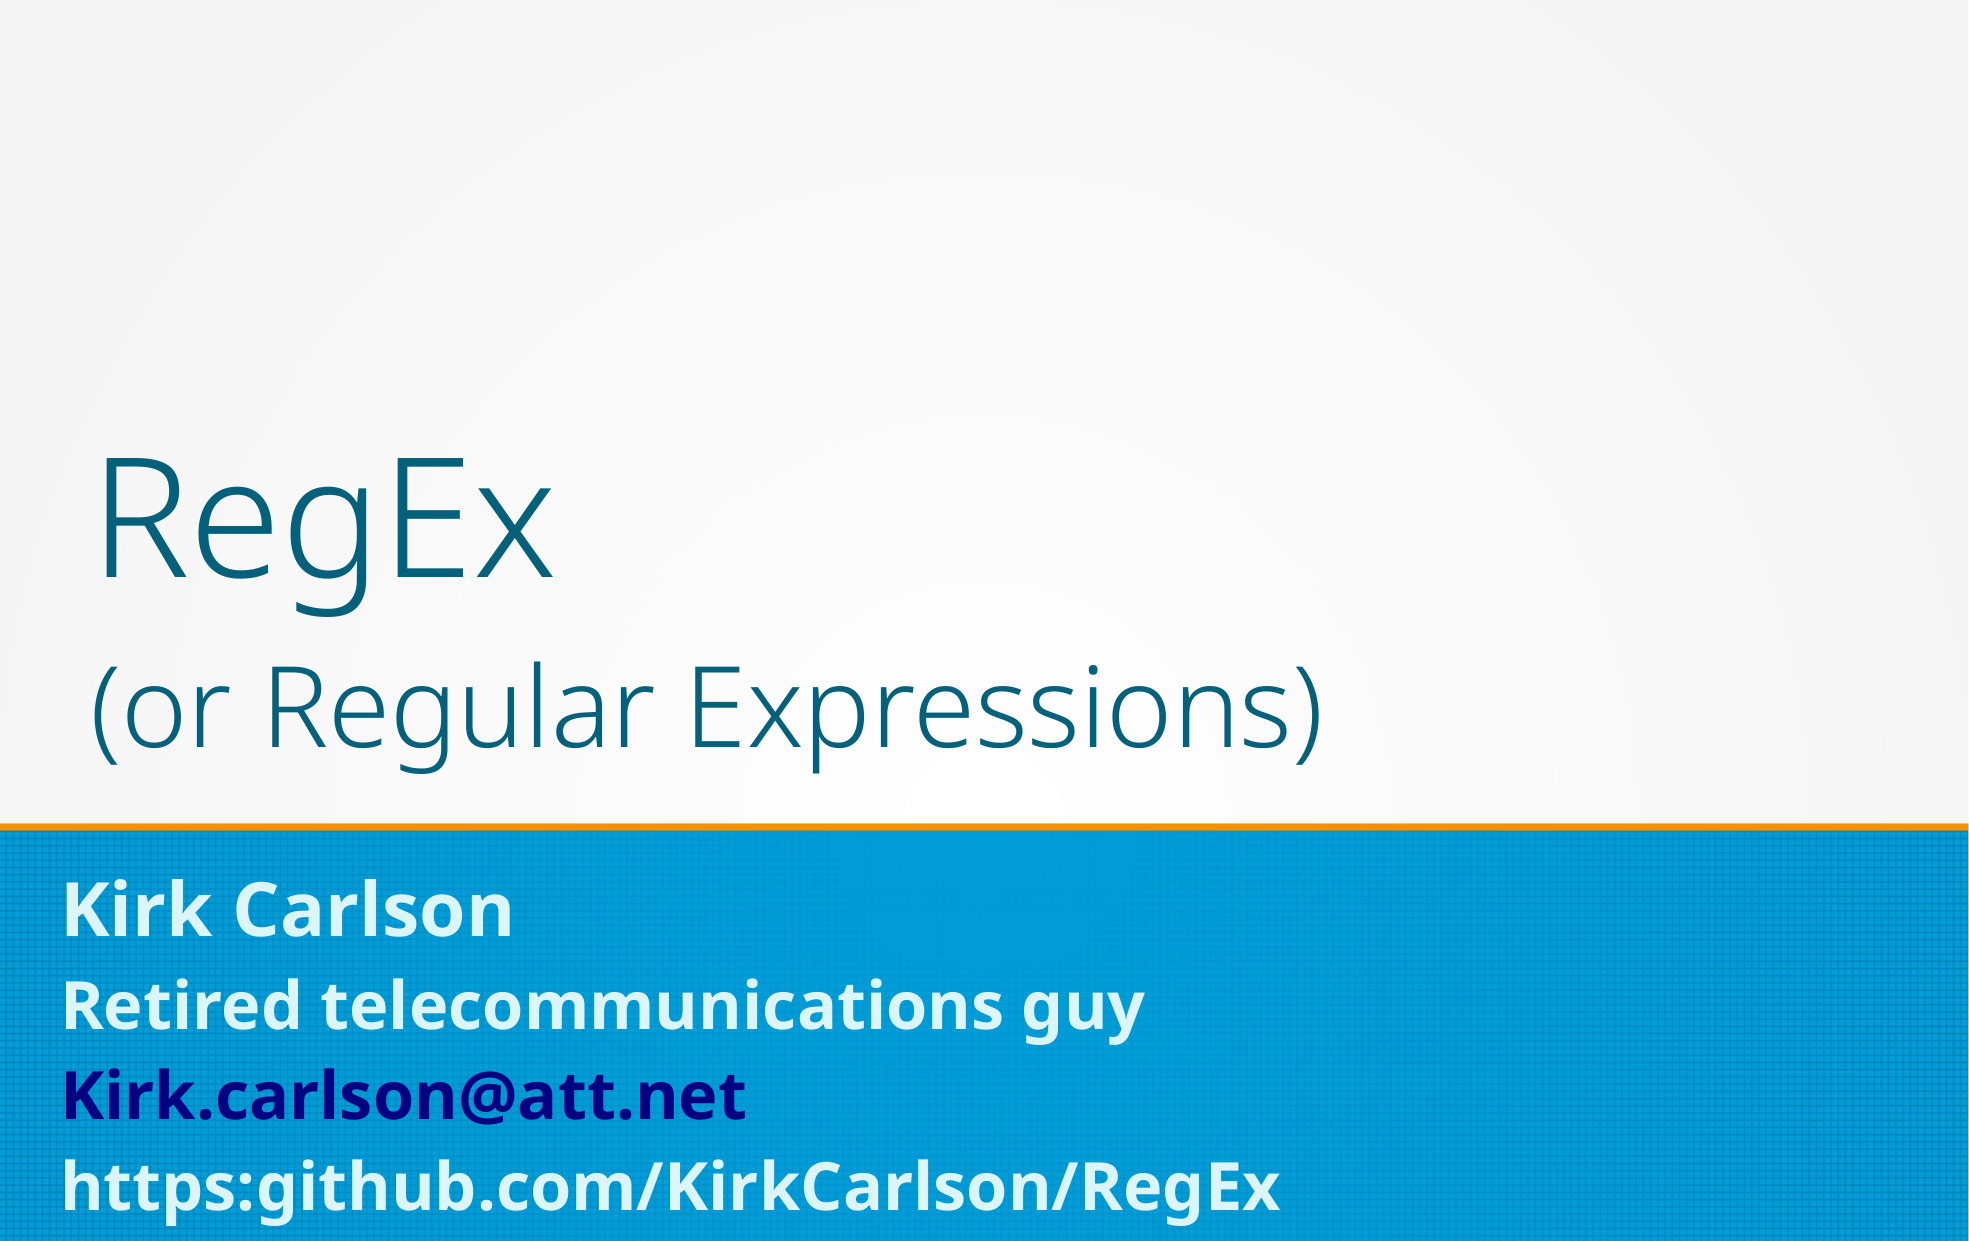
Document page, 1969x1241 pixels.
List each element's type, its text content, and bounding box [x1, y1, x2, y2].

title RegEx (or Regular Expressions) [90, 49, 1862, 781]
subtitle Kirk Carlson Retired telecommunications guy Kirk.carlson@att.net https:github.com/KirkCarlson/RegEx [60, 855, 1831, 1241]
picture [0, 0, 1969, 830]
